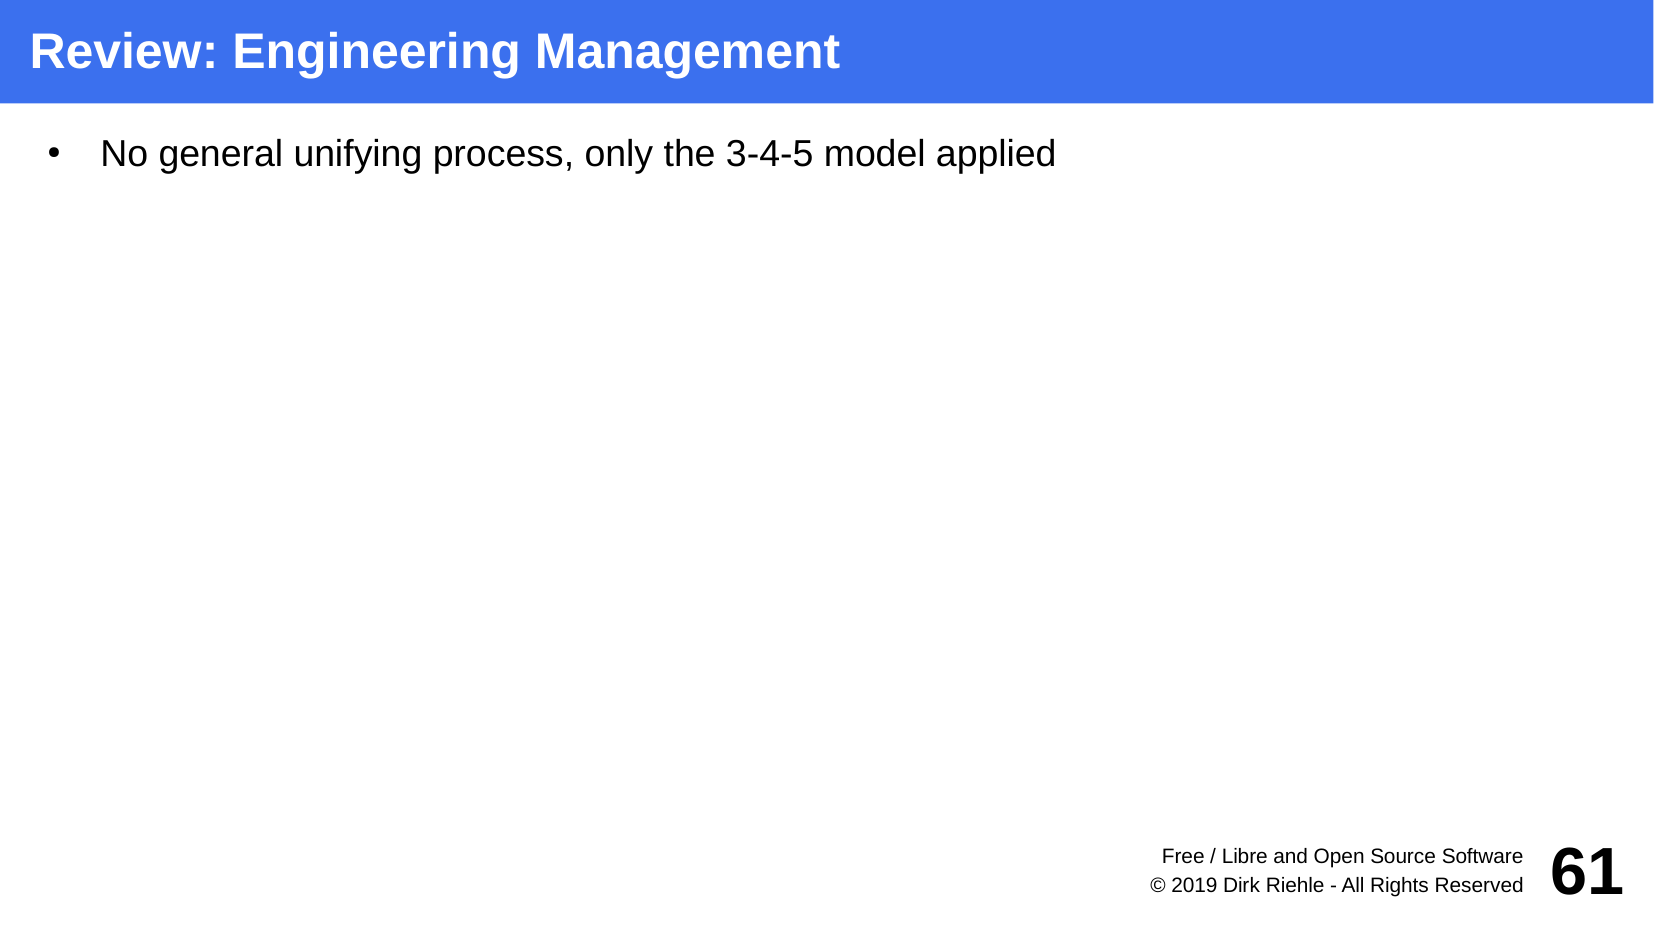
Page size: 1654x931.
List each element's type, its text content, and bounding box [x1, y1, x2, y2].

list No general unifying process, only the 3-4-5 model applied [29, 132, 1625, 813]
title Review: Engineering Management [0, 0, 1654, 104]
